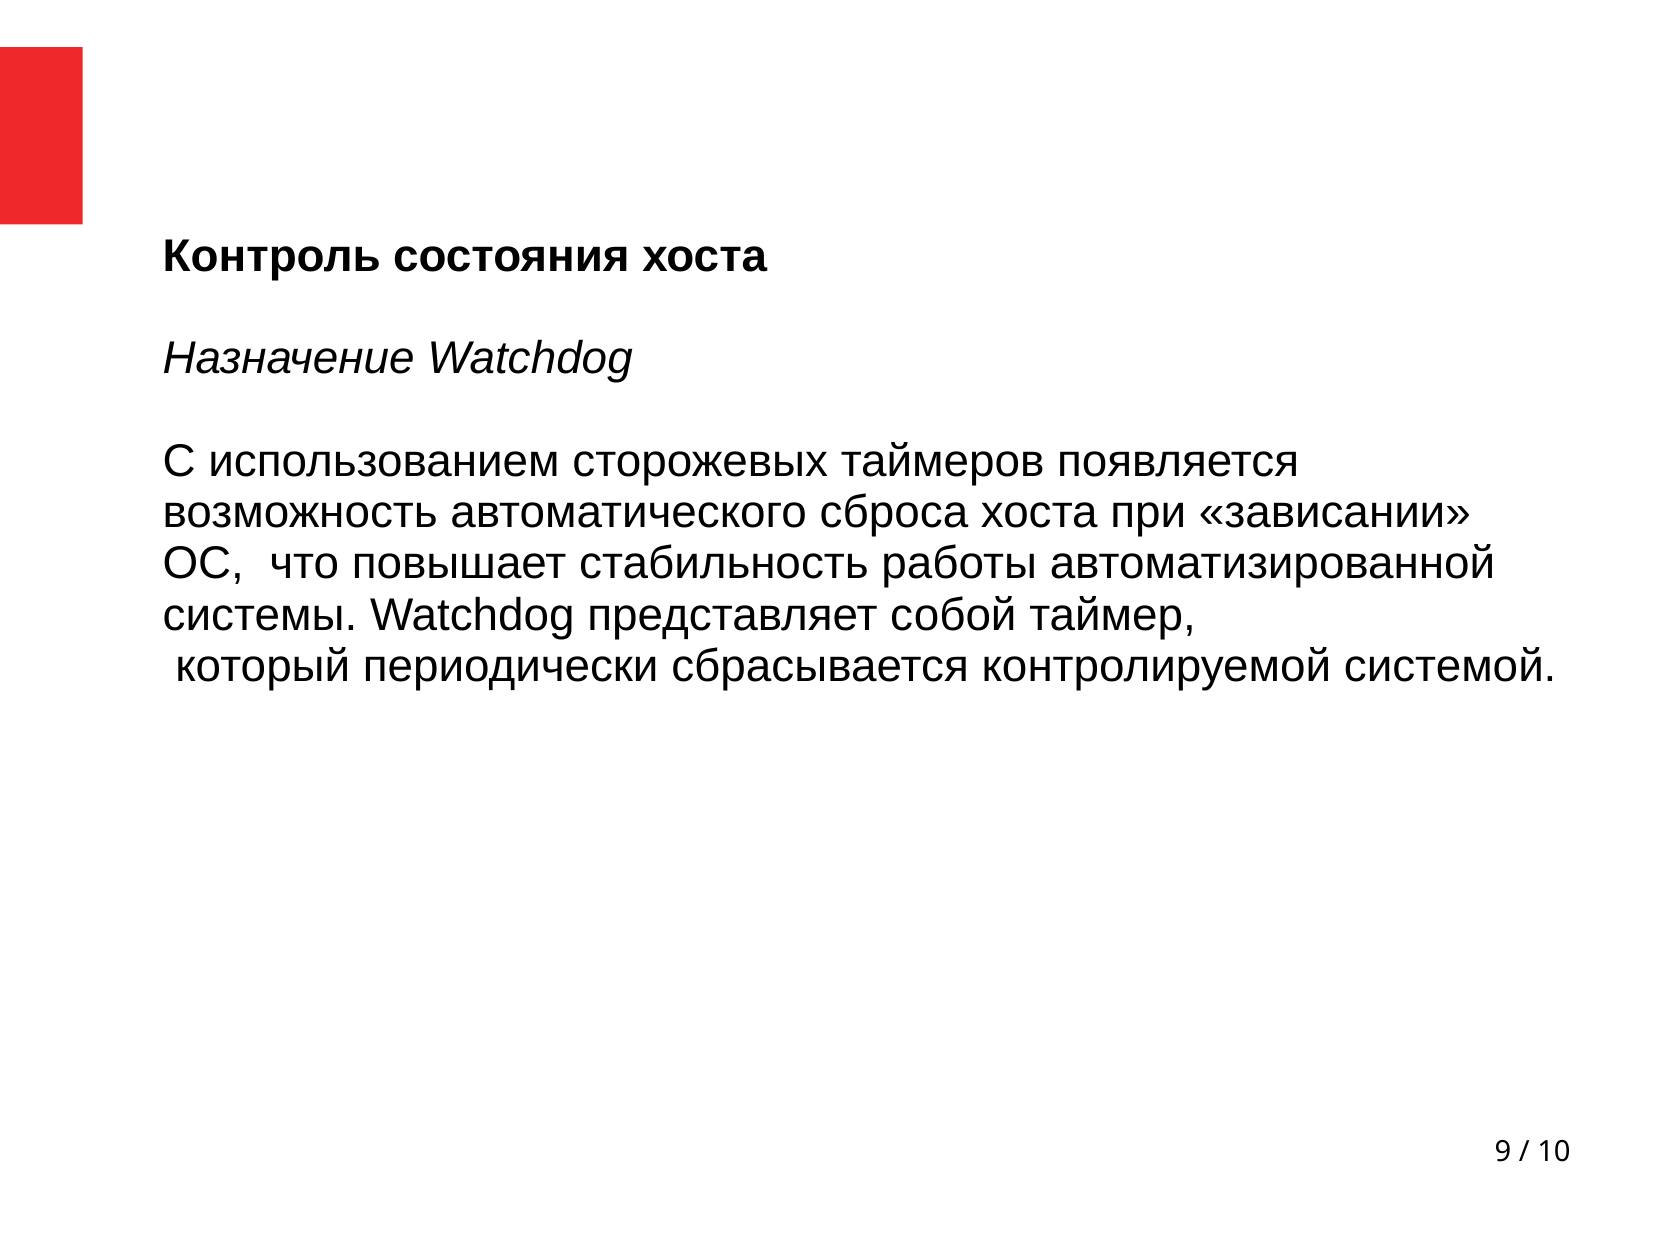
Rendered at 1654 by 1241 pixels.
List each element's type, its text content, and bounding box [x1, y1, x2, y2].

text_box Контроль состояния хоста Назначение Watchdog С использованием сторожевых таймеров появляется возможность автоматического сброса хоста при «зависании» ОС, что повышает стабильность работы автоматизированной системы. Watchdog представляет собой таймер, который периодически сбрасывается контролируемой системой. [147, 222, 1576, 849]
